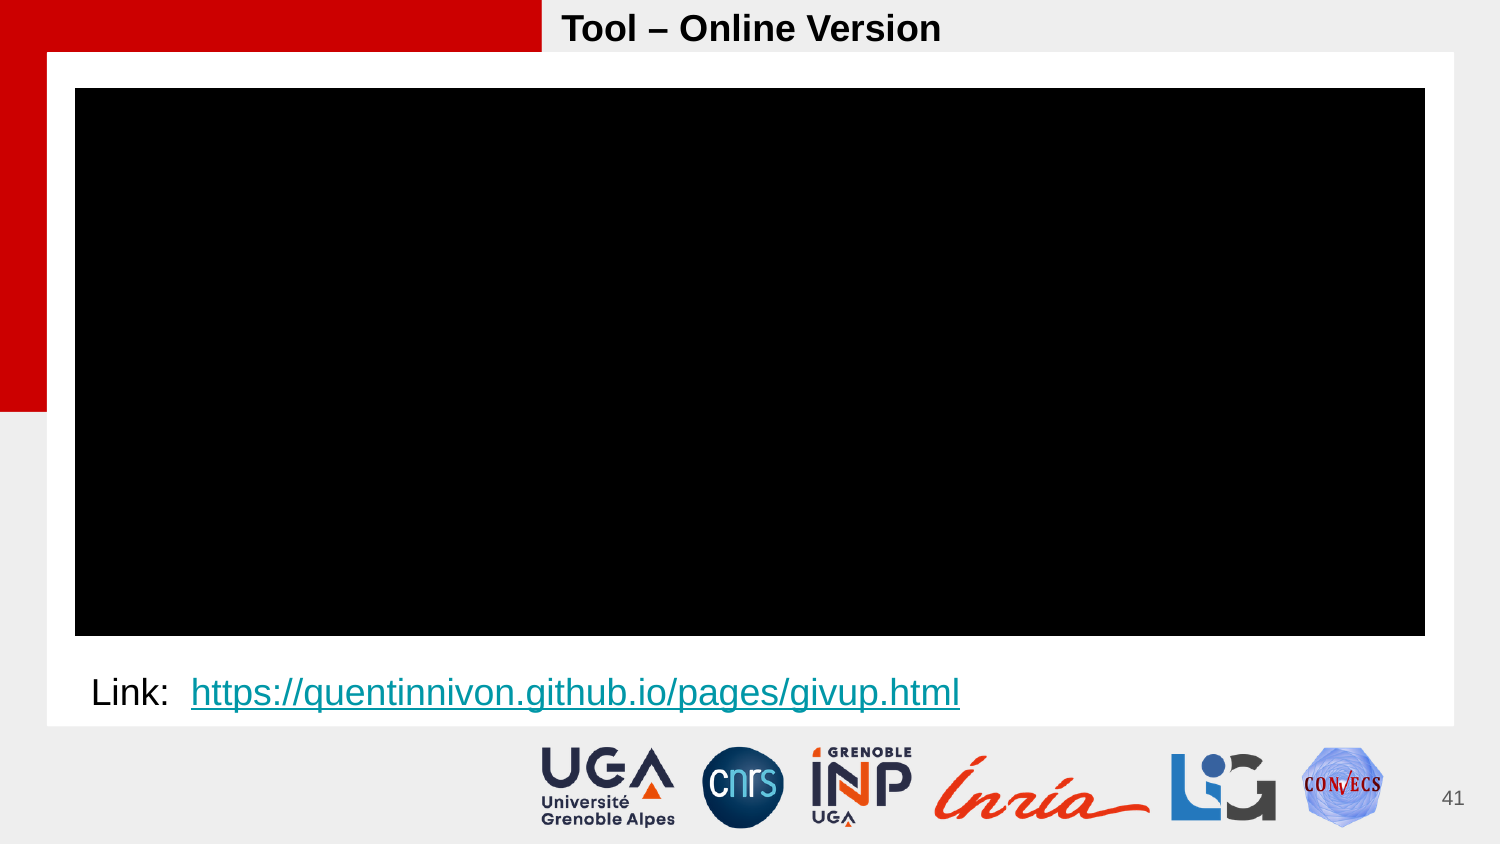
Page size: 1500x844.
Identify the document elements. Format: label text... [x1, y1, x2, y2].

text_box Link: https://quentinnivon.github.io/pages/givup.html [75, 653, 1425, 718]
text_box Tool – Online Version [546, 0, 1441, 55]
picture [0, 0, 1500, 844]
slide_number <numéro> [1389, 764, 1480, 830]
